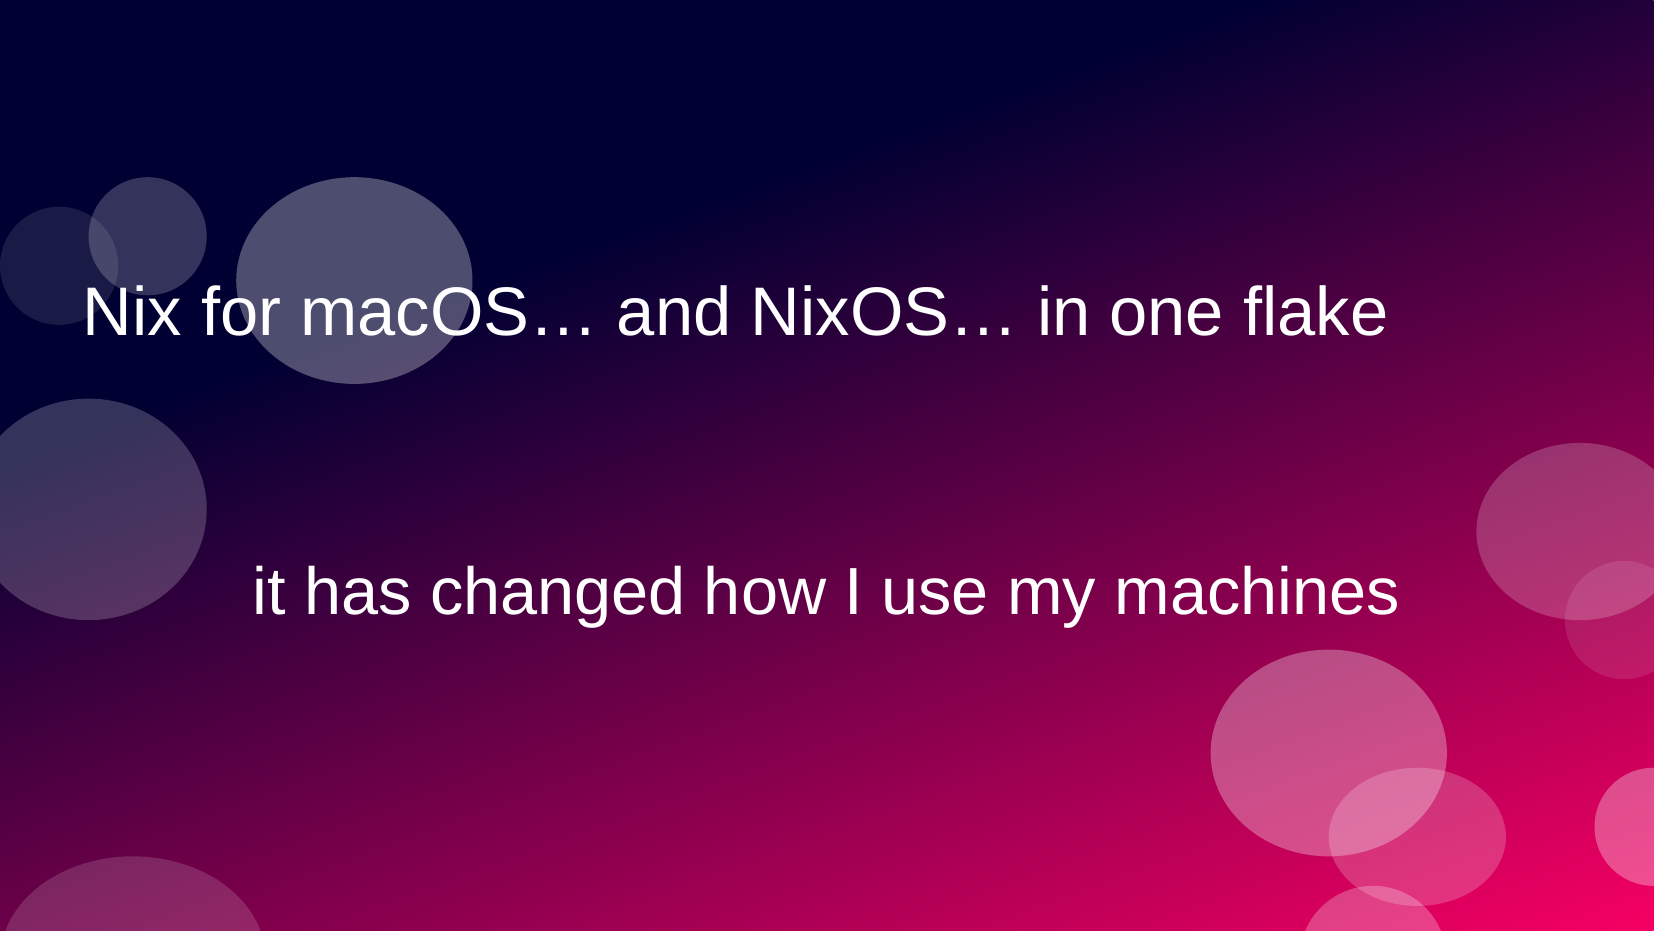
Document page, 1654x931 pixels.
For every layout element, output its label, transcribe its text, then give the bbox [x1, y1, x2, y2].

subtitle it has changed how I use my machines [82, 425, 1571, 758]
title Nix for macOS… and NixOS… in one flake [82, 234, 1571, 390]
